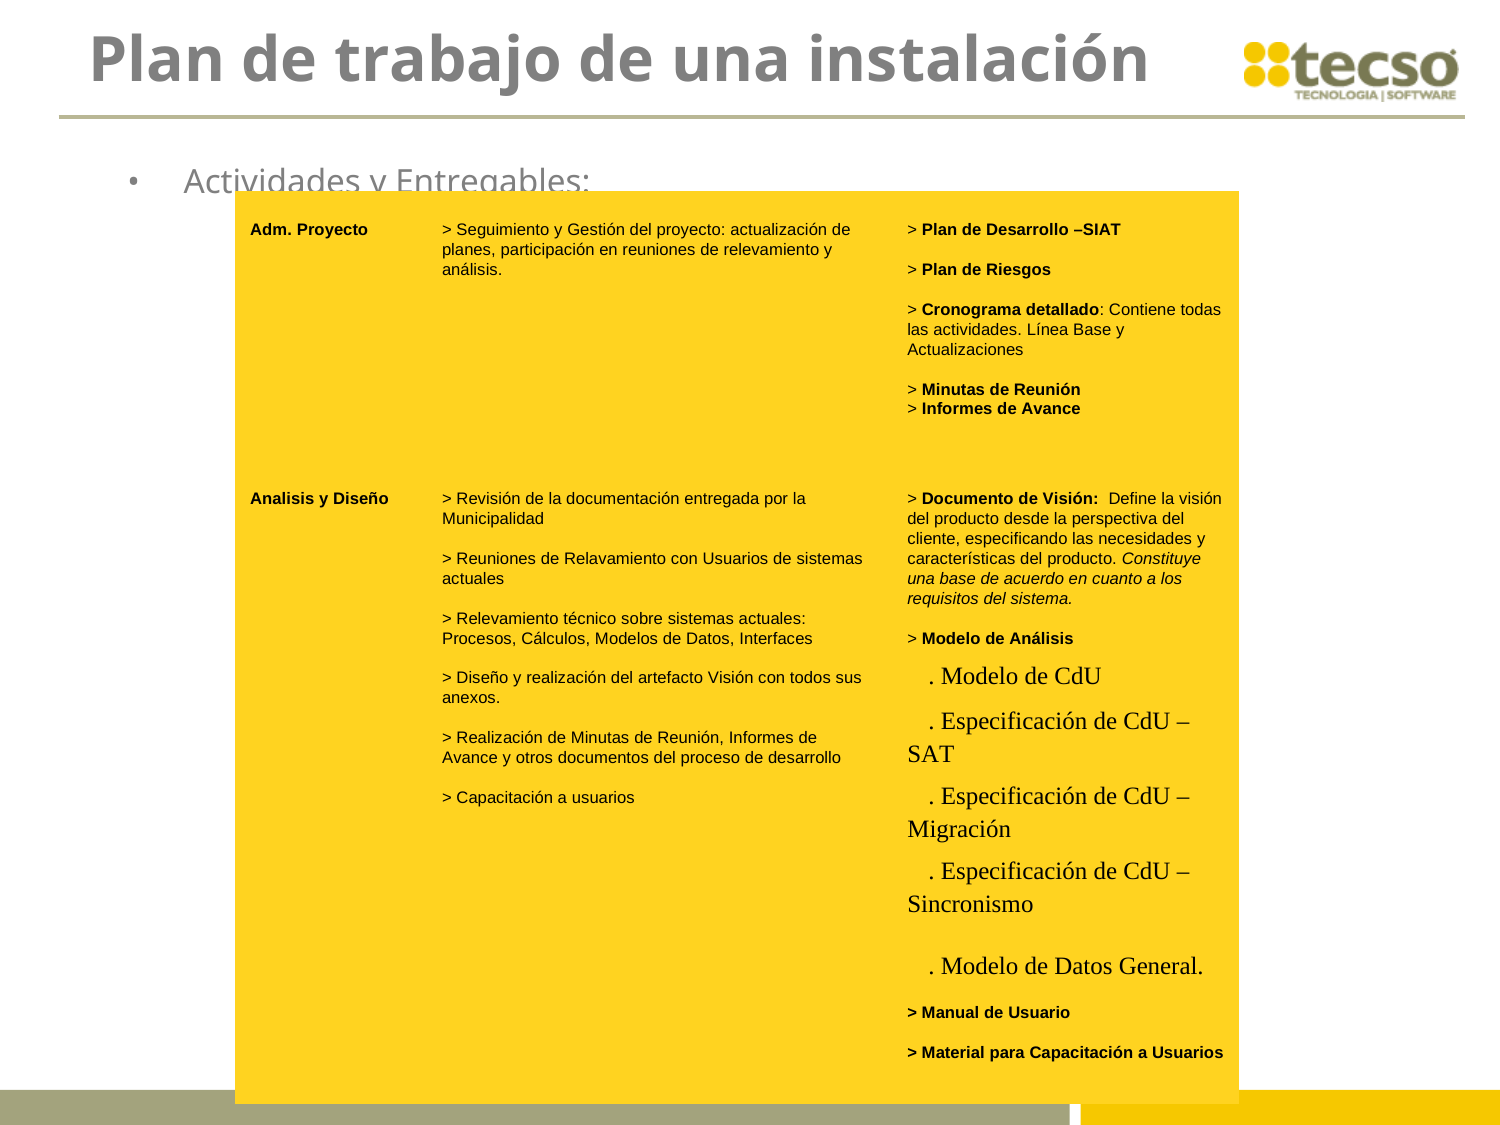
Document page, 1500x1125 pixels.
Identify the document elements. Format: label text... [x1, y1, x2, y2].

list Actividades y Entregables: [112, 149, 1201, 263]
table_header > Plan de Desarrollo –SIAT > Plan de Riesgos > Cronograma detallado: Contiene todas las actividades. Línea Base y Actualizaciones > Minutas de Reunión > Informes de Avance [893, 191, 1239, 460]
table_cell > Documento de Visión: Define la visión del producto desde la perspectiva del cliente, especificando las necesidades y características del producto. Constituye una base de acuerdo en cuanto a los requisitos del sistema. > Modelo de Análisis . Modelo de CdU . Especificación de CdU – SAT . Especificación de CdU – Migración . Especificación de CdU – Sincronismo . Modelo de Datos General. > Manual de Usuario > Material para Capacitación a Usuarios [893, 460, 1239, 1104]
table_cell Analisis y Diseño [235, 460, 427, 1104]
table_cell > Revisión de la documentación entregada por la Municipalidad > Reuniones de Relavamiento con Usuarios de sistemas actuales > Relevamiento técnico sobre sistemas actuales: Procesos, Cálculos, Modelos de Datos, Interfaces > Diseño y realización del artefacto Visión con todos sus anexos. > Realización de Minutas de Reunión, Informes de Avance y otros documentos del proceso de desarrollo > Capacitación a usuarios [427, 460, 893, 1104]
table_header > Seguimiento y Gestión del proyecto: actualización de planes, participación en reuniones de relevamiento y análisis. [427, 191, 893, 460]
picture [1244, 42, 1459, 102]
table_header Adm. Proyecto [235, 191, 427, 460]
title Plan de trabajo de una instalación [73, 6, 1238, 211]
